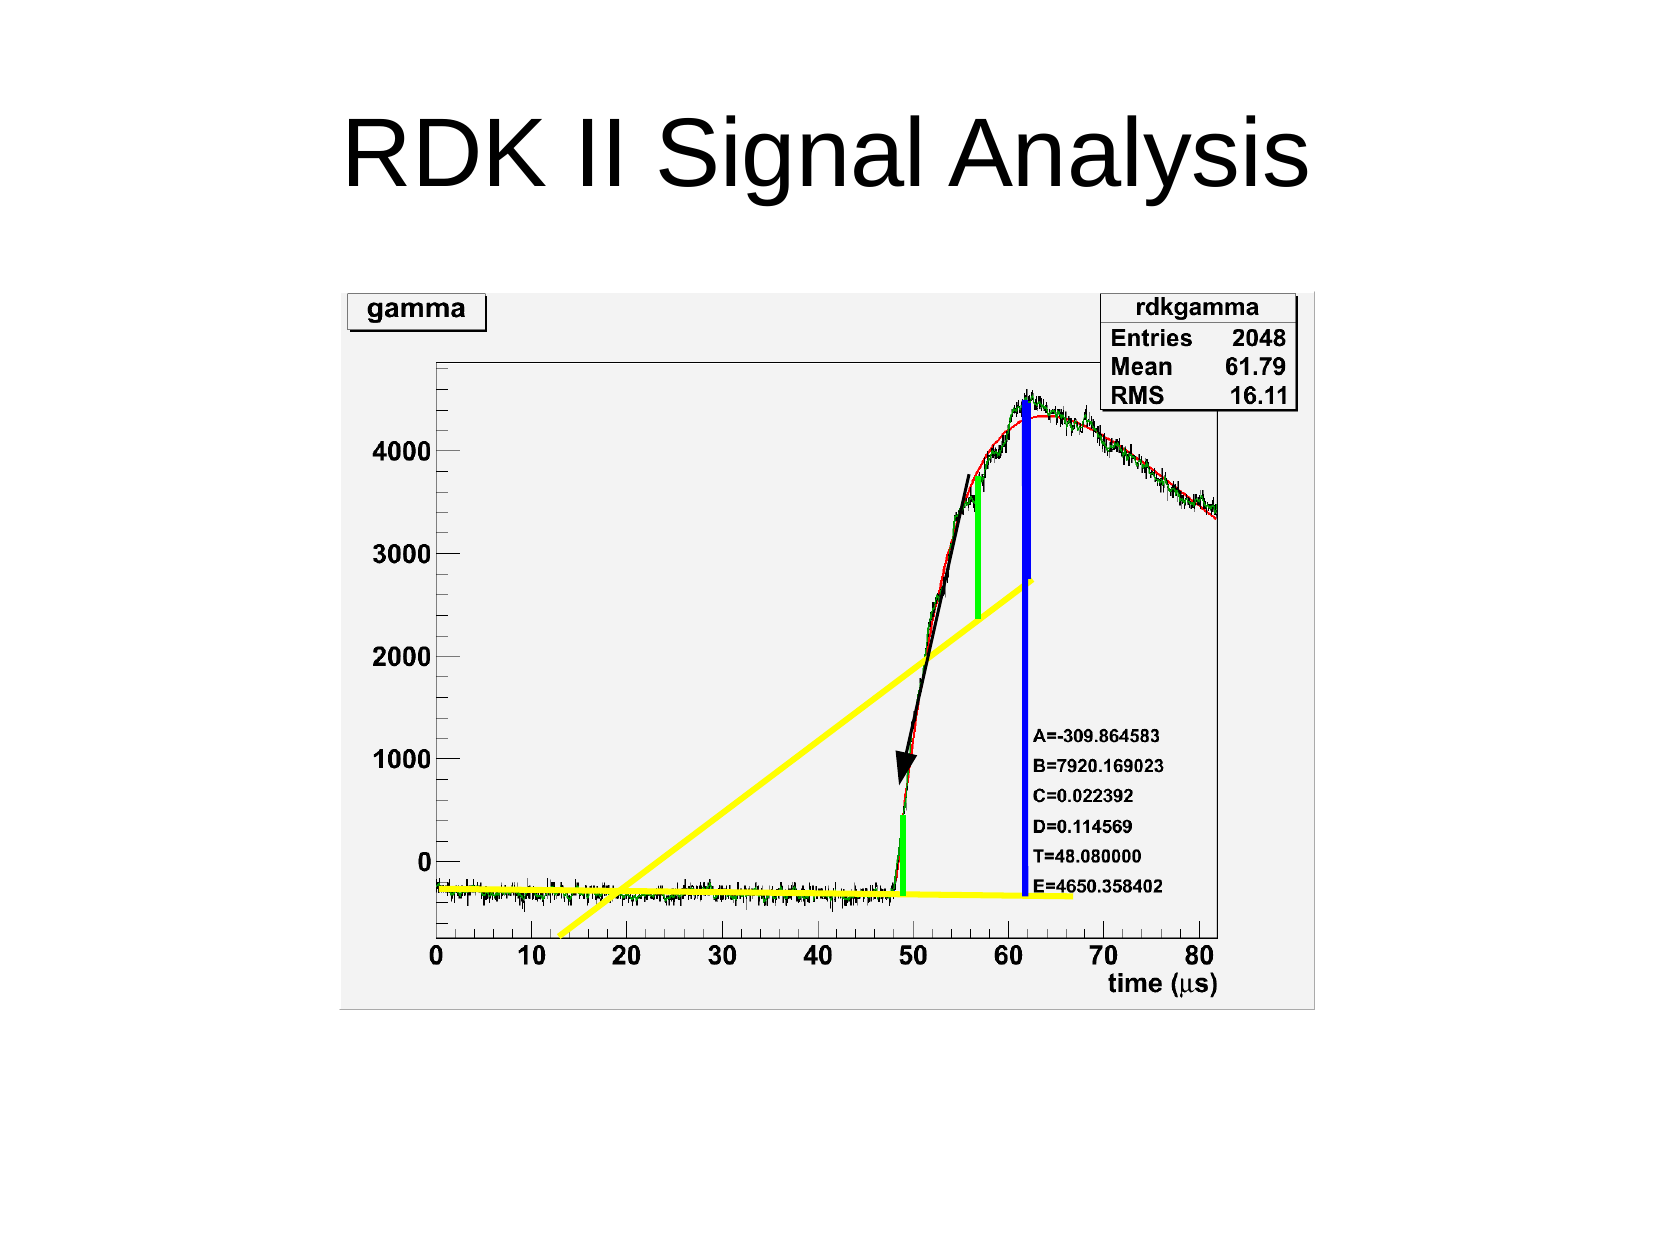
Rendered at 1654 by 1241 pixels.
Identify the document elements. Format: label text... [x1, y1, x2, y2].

title RDK II Signal Analysis [82, 49, 1571, 257]
picture [338, 290, 1315, 1010]
